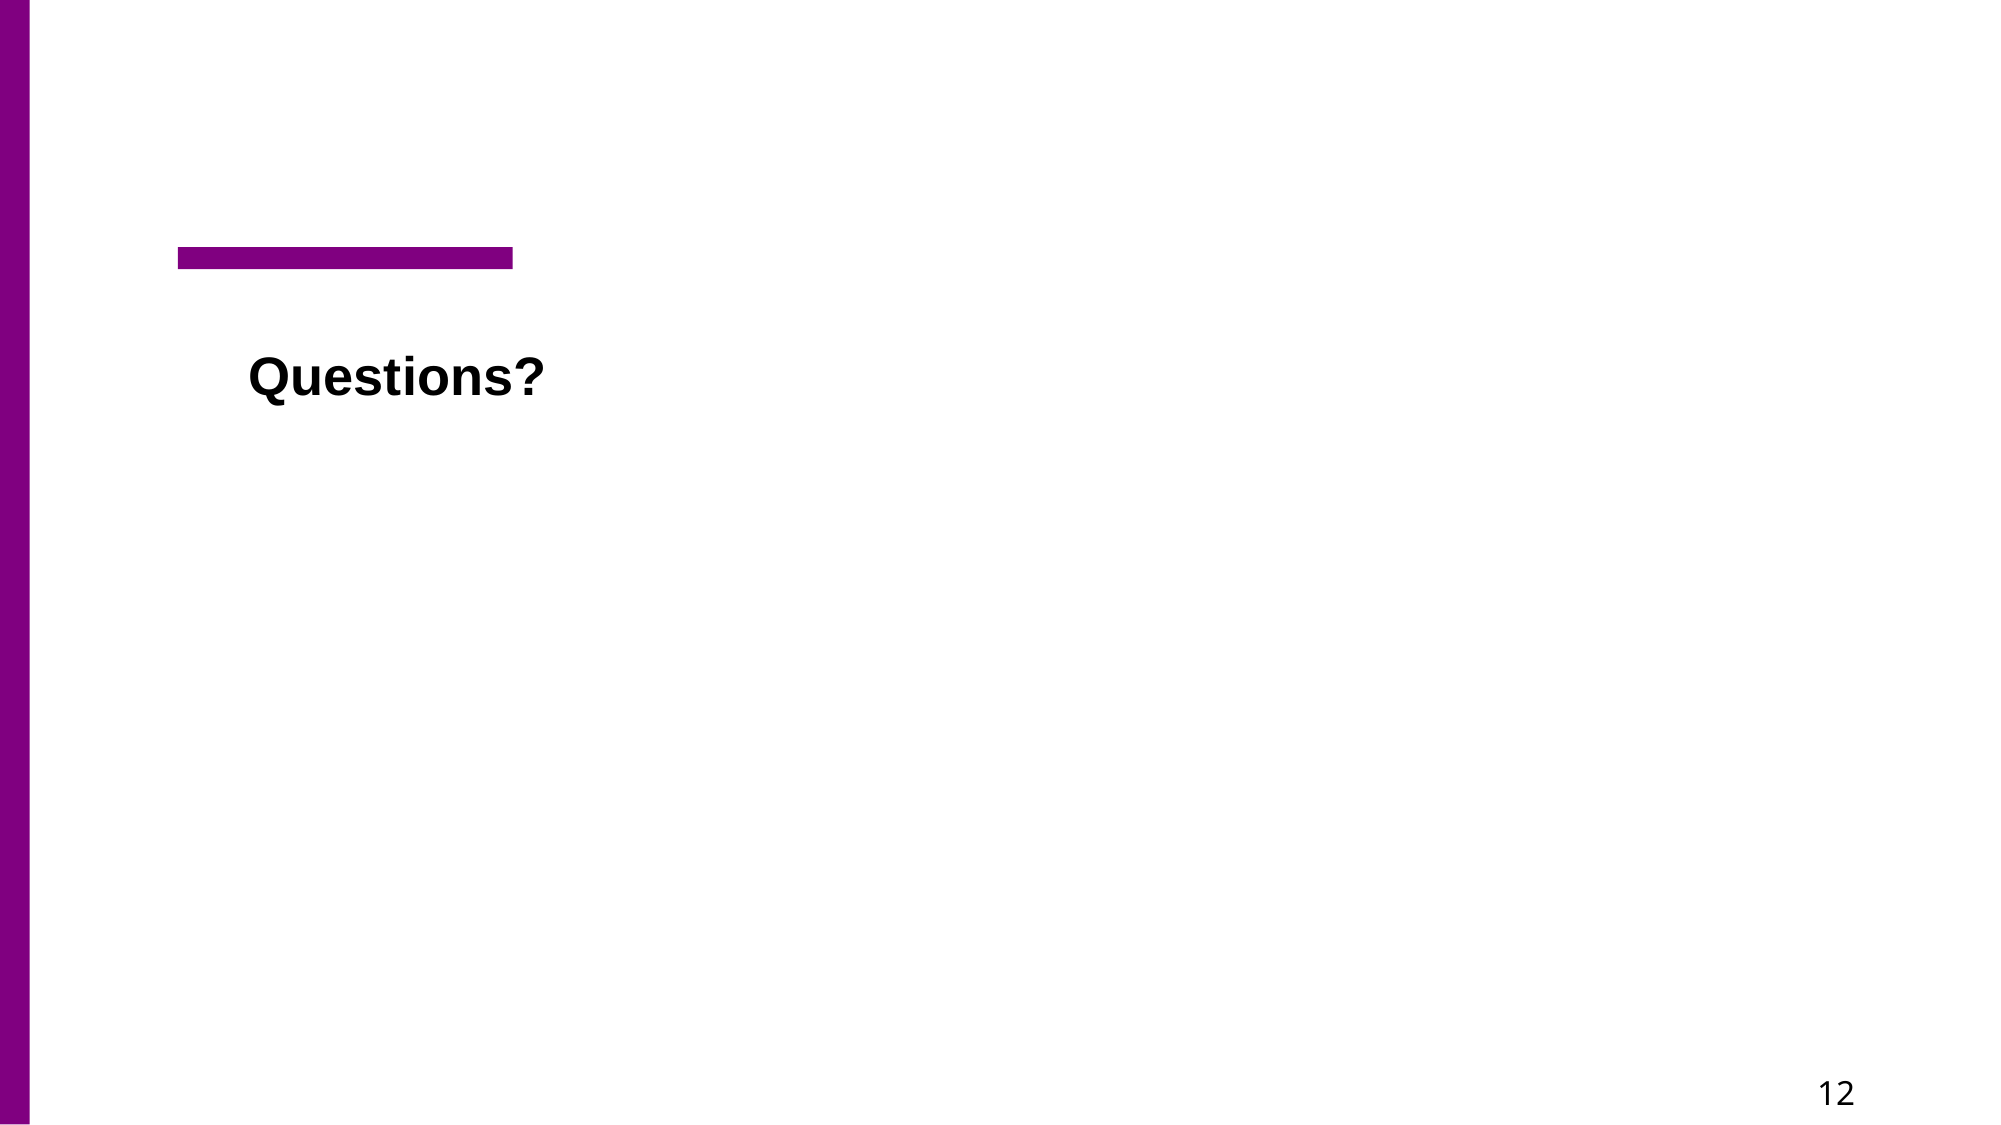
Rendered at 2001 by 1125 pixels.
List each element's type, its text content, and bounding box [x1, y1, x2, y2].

text_box Questions? [177, 326, 1875, 1050]
